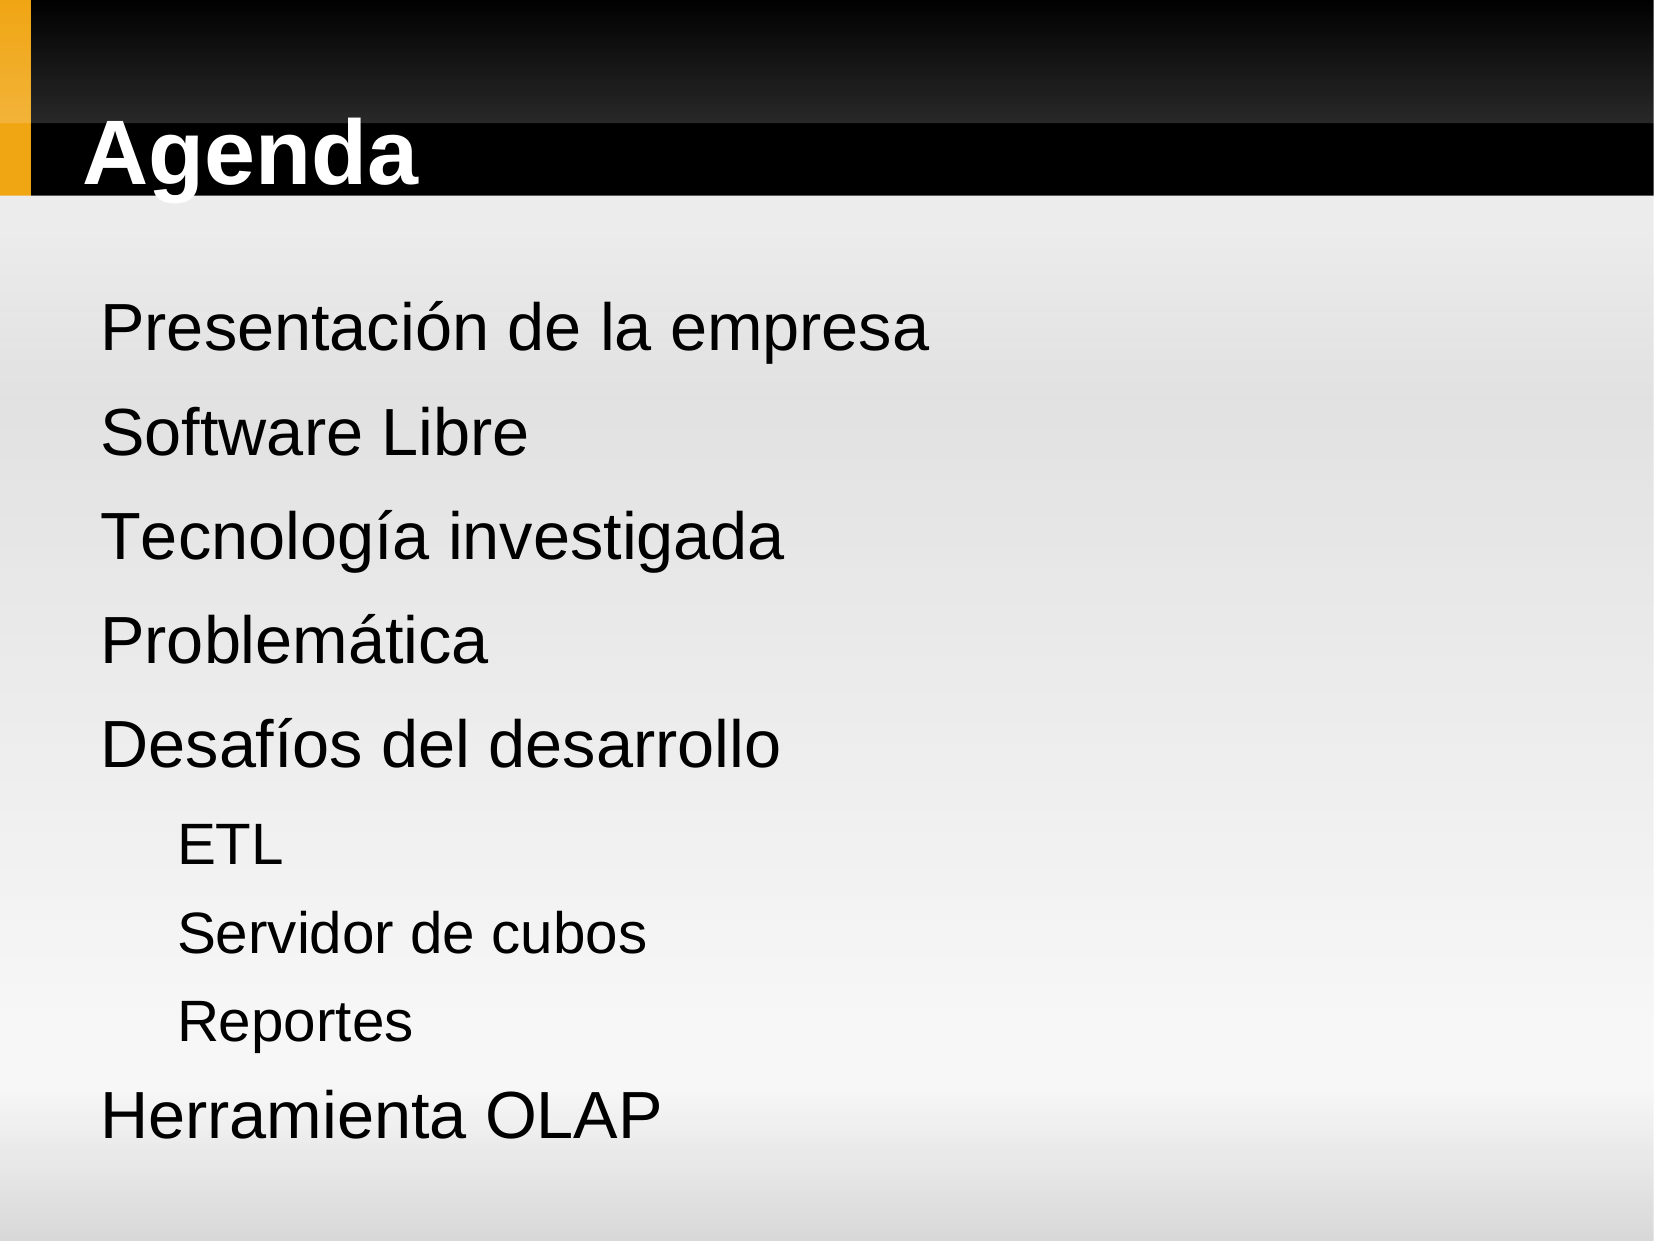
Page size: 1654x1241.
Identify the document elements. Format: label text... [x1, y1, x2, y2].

list Presentación de la empresa Software Libre Tecnología investigada Problemática Desafíos del desarrollo ETL Servidor de cubos Reportes Herramienta OLAP [82, 290, 1571, 1153]
picture [0, 0, 1654, 1241]
title Agenda [82, 56, 1571, 250]
